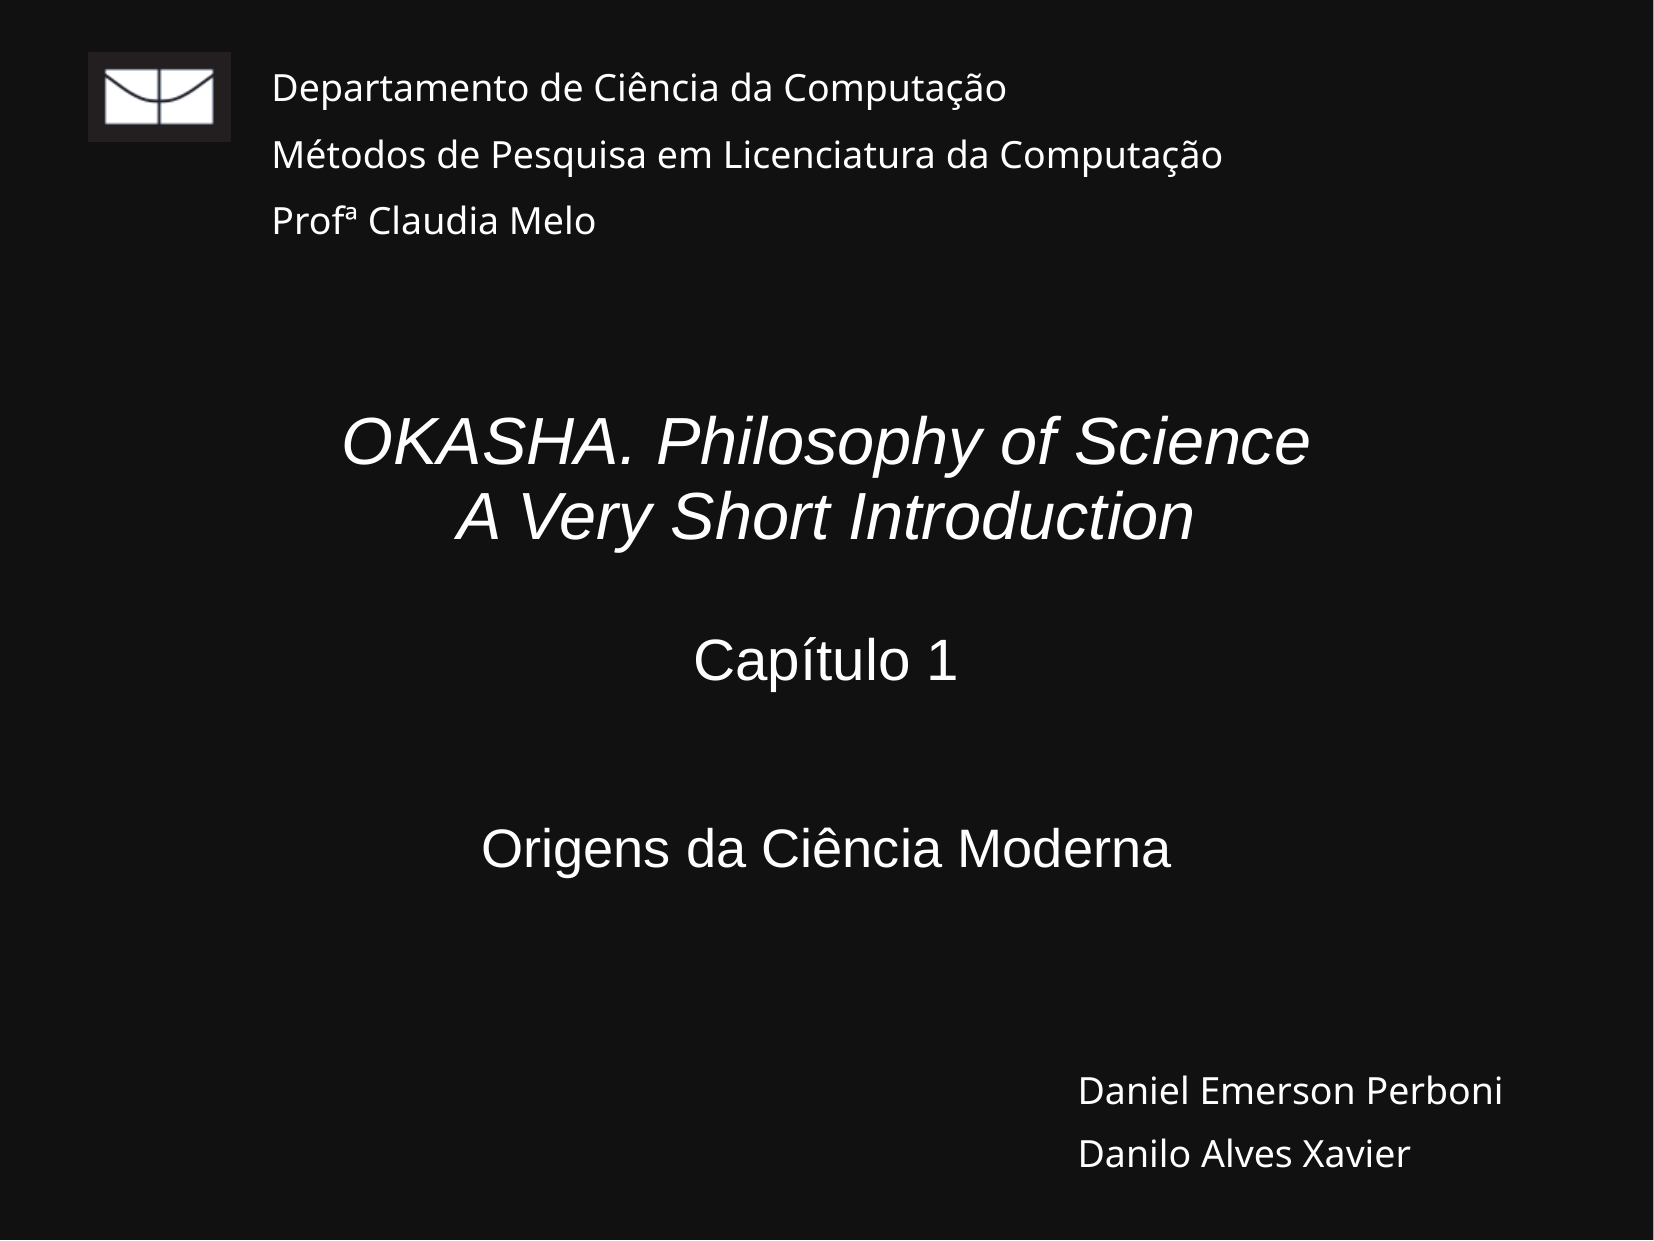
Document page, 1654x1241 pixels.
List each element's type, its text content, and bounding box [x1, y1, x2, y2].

subtitle OKASHA. Philosophy of Science A Very Short Introduction Capítulo 1 Origens da Ciência Moderna [82, 49, 1571, 1010]
picture [88, 52, 231, 142]
table_cell Danilo Alves Xavier [1072, 1122, 1549, 1185]
table_header Daniel Emerson Perboni [1072, 1059, 1549, 1122]
